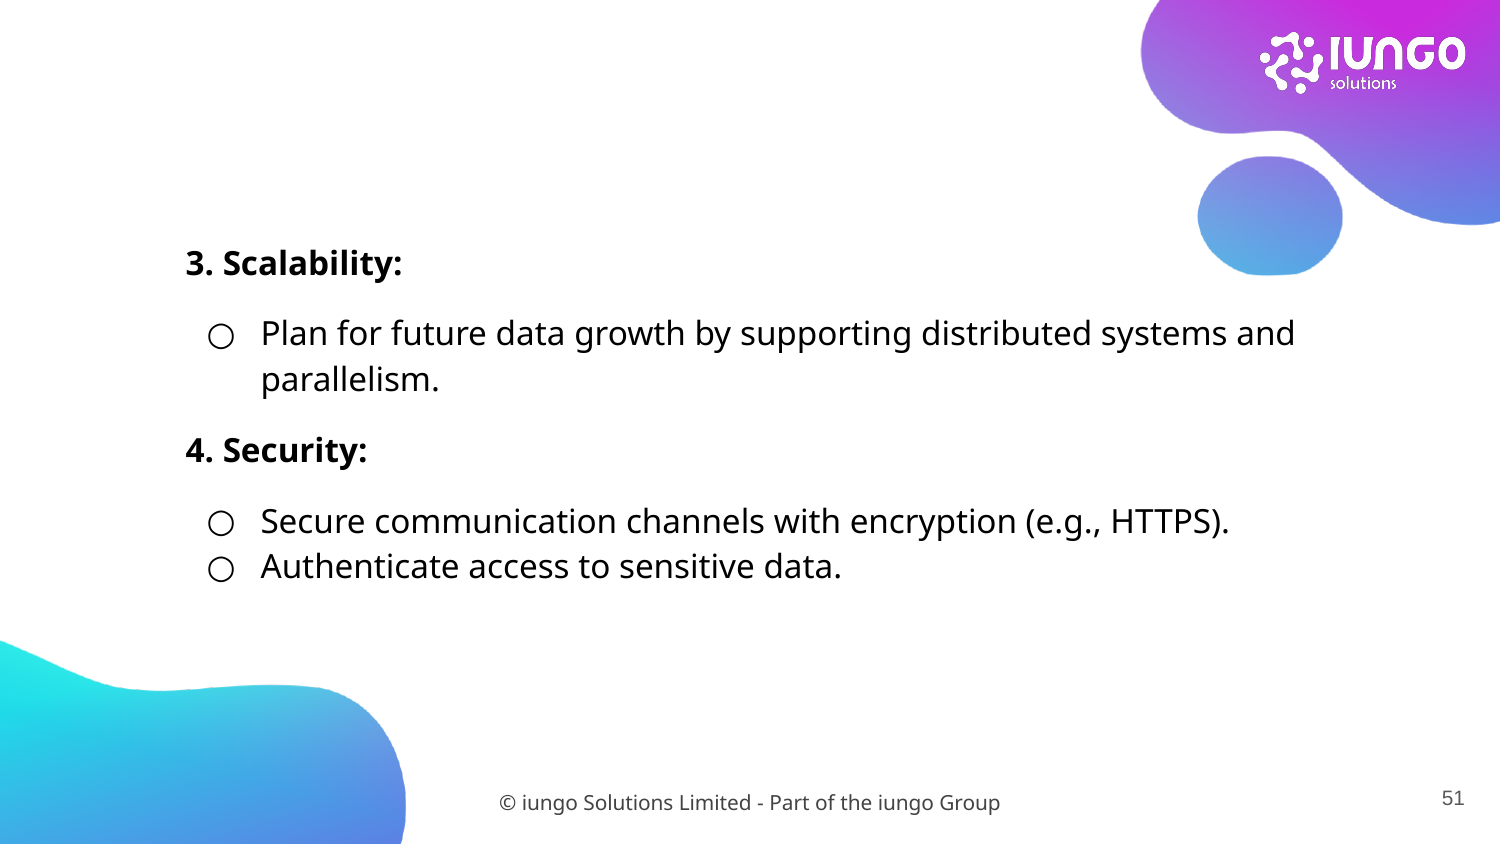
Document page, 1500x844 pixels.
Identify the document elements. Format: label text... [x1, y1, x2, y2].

list 3. Scalability: Plan for future data growth by supporting distributed systems and parallelism. 4. Security: Secure communication channels with encryption (e.g., HTTPS). Authenticate access to sensitive data. [95, 220, 1390, 705]
slide_number <number> [1389, 764, 1480, 830]
picture [0, 0, 1500, 844]
